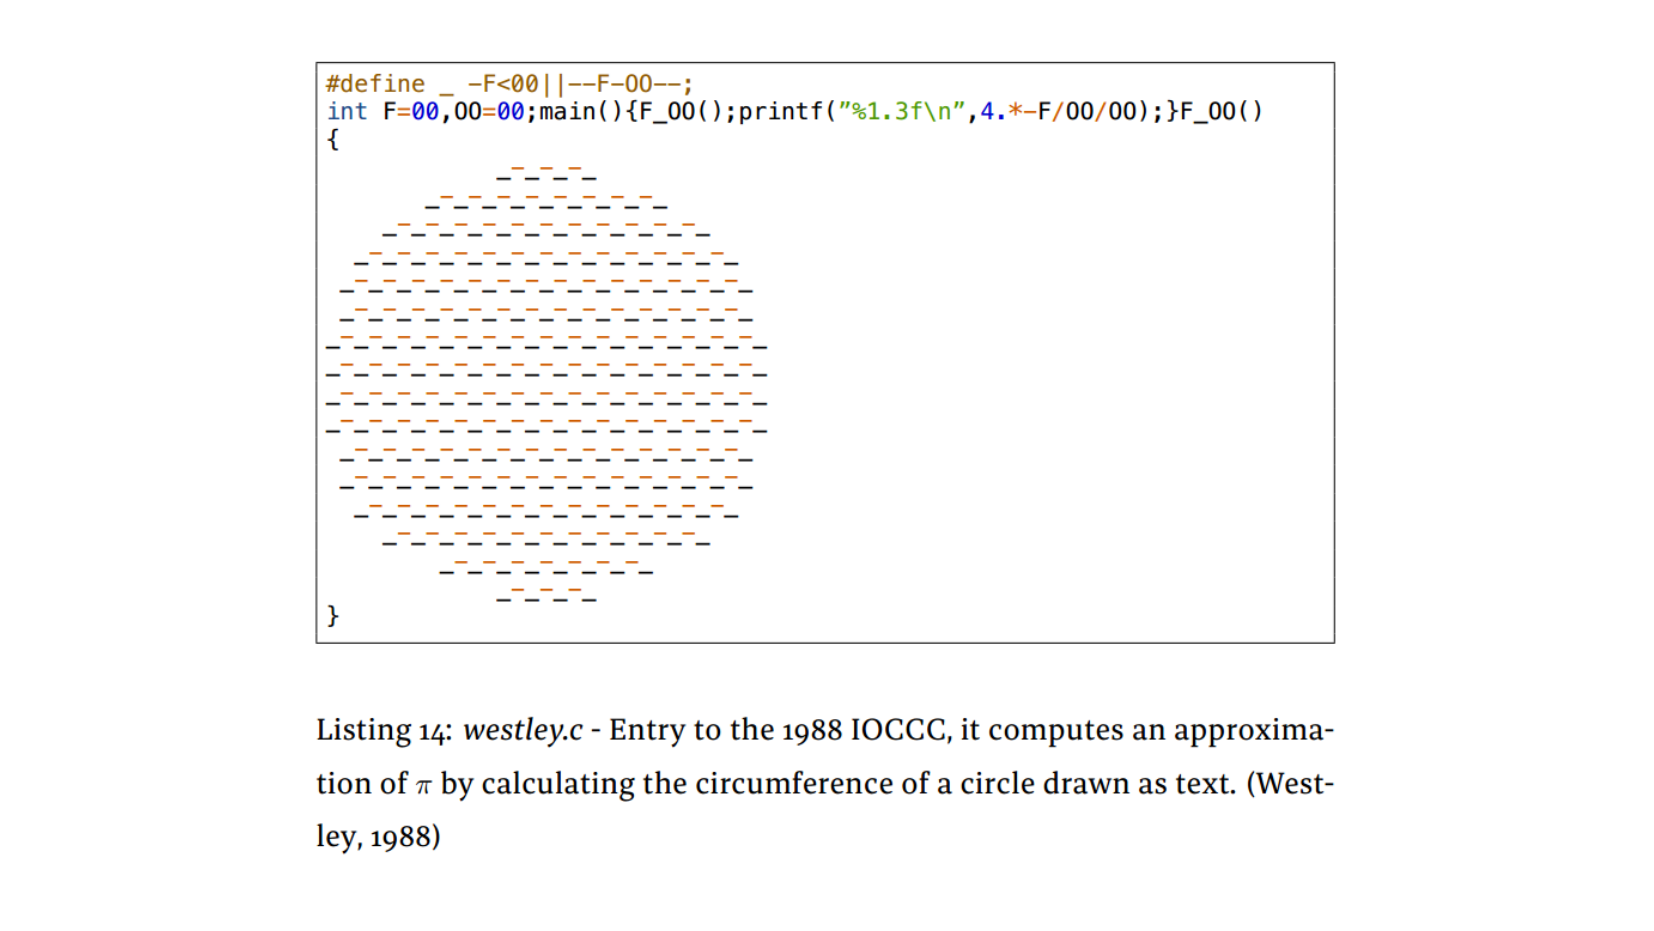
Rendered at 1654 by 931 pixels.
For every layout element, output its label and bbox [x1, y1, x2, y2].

picture [300, 44, 1351, 863]
